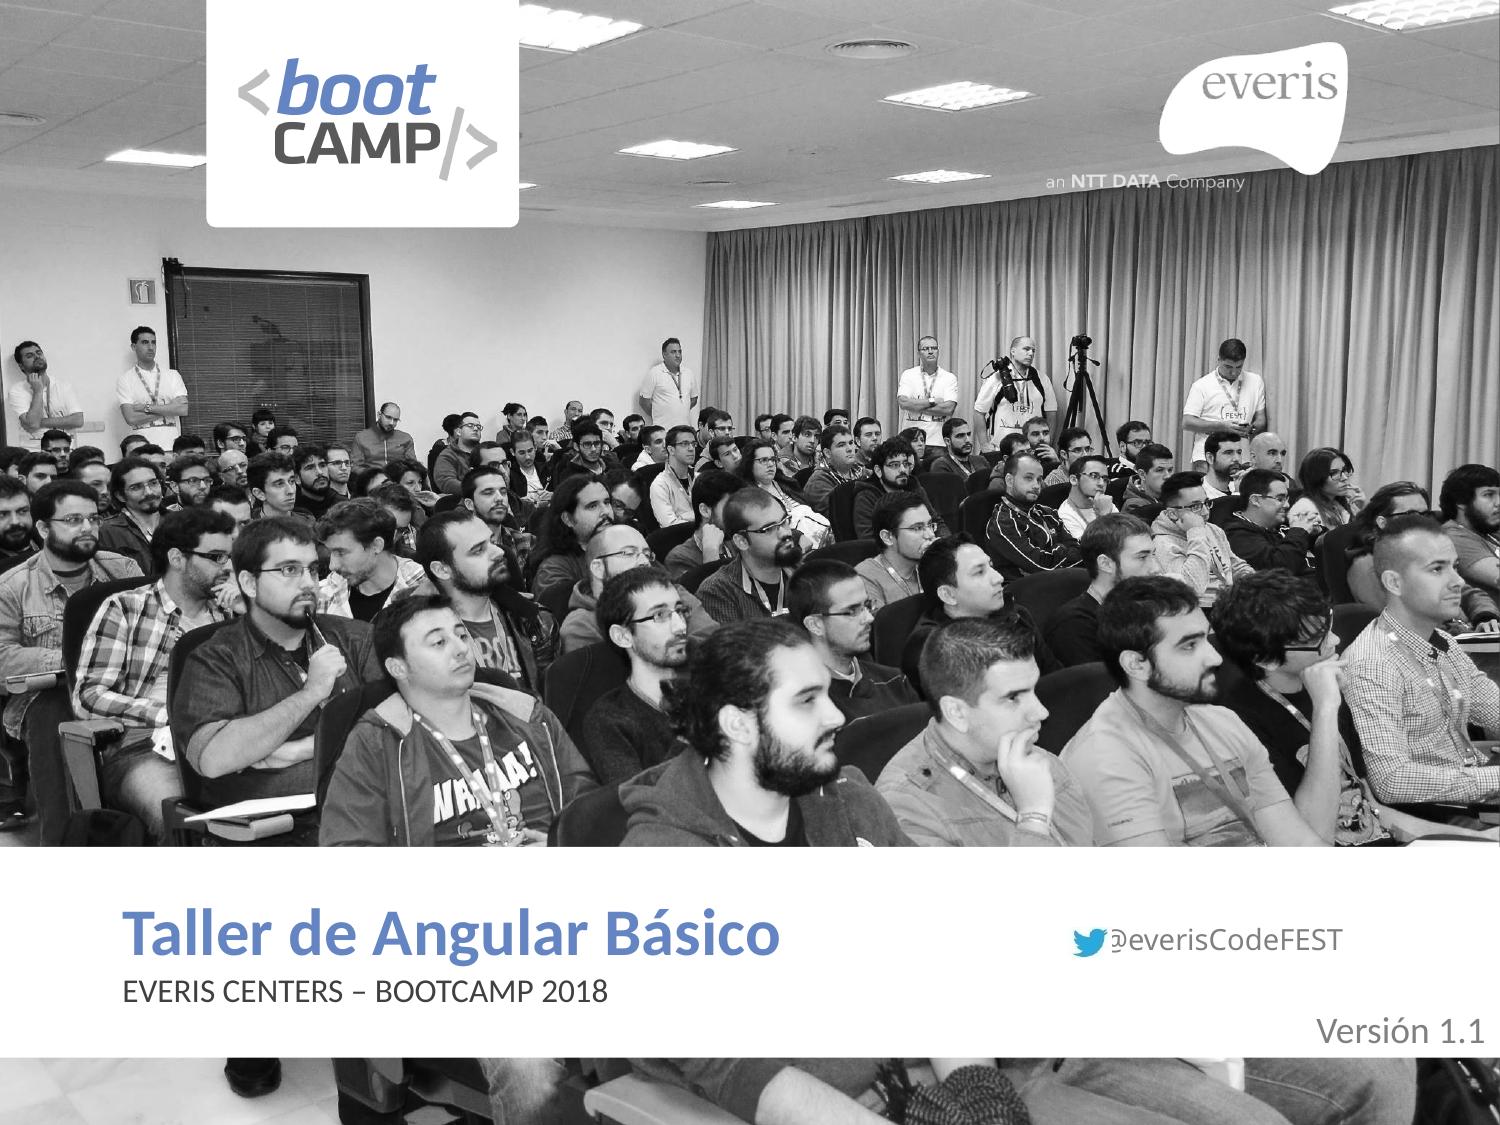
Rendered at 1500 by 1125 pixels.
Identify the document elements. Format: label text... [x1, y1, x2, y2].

text_box Versión 1.1 [1305, 999, 1500, 1059]
picture [0, 1058, 1500, 1125]
picture [1068, 927, 1112, 958]
picture [0, 0, 1500, 846]
